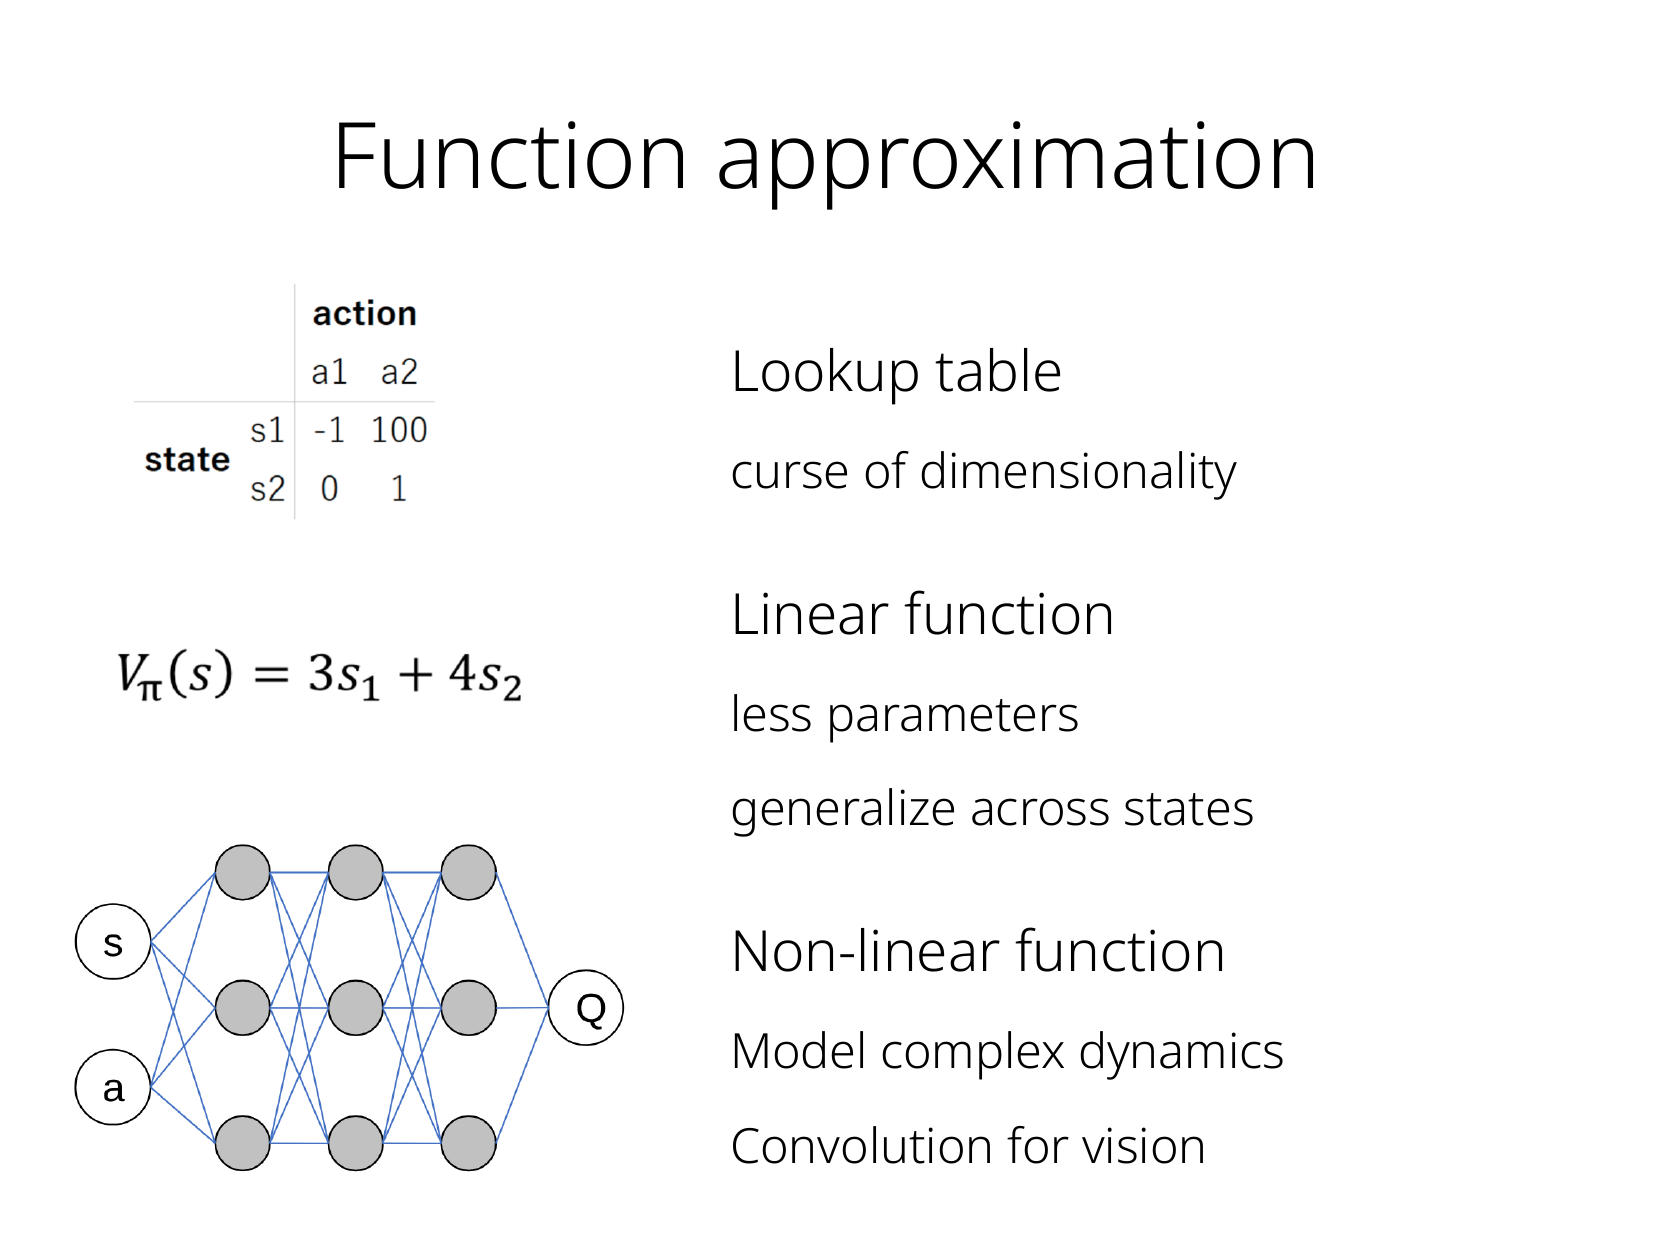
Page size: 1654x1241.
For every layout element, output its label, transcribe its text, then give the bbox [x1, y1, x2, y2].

list Lookup table curse of dimensionality Linear function less parameters generalize across states Non-linear function Model complex dynamics Convolution for vision [661, 330, 1571, 1182]
title Function approximation [82, 49, 1571, 257]
picture [47, 256, 638, 1187]
